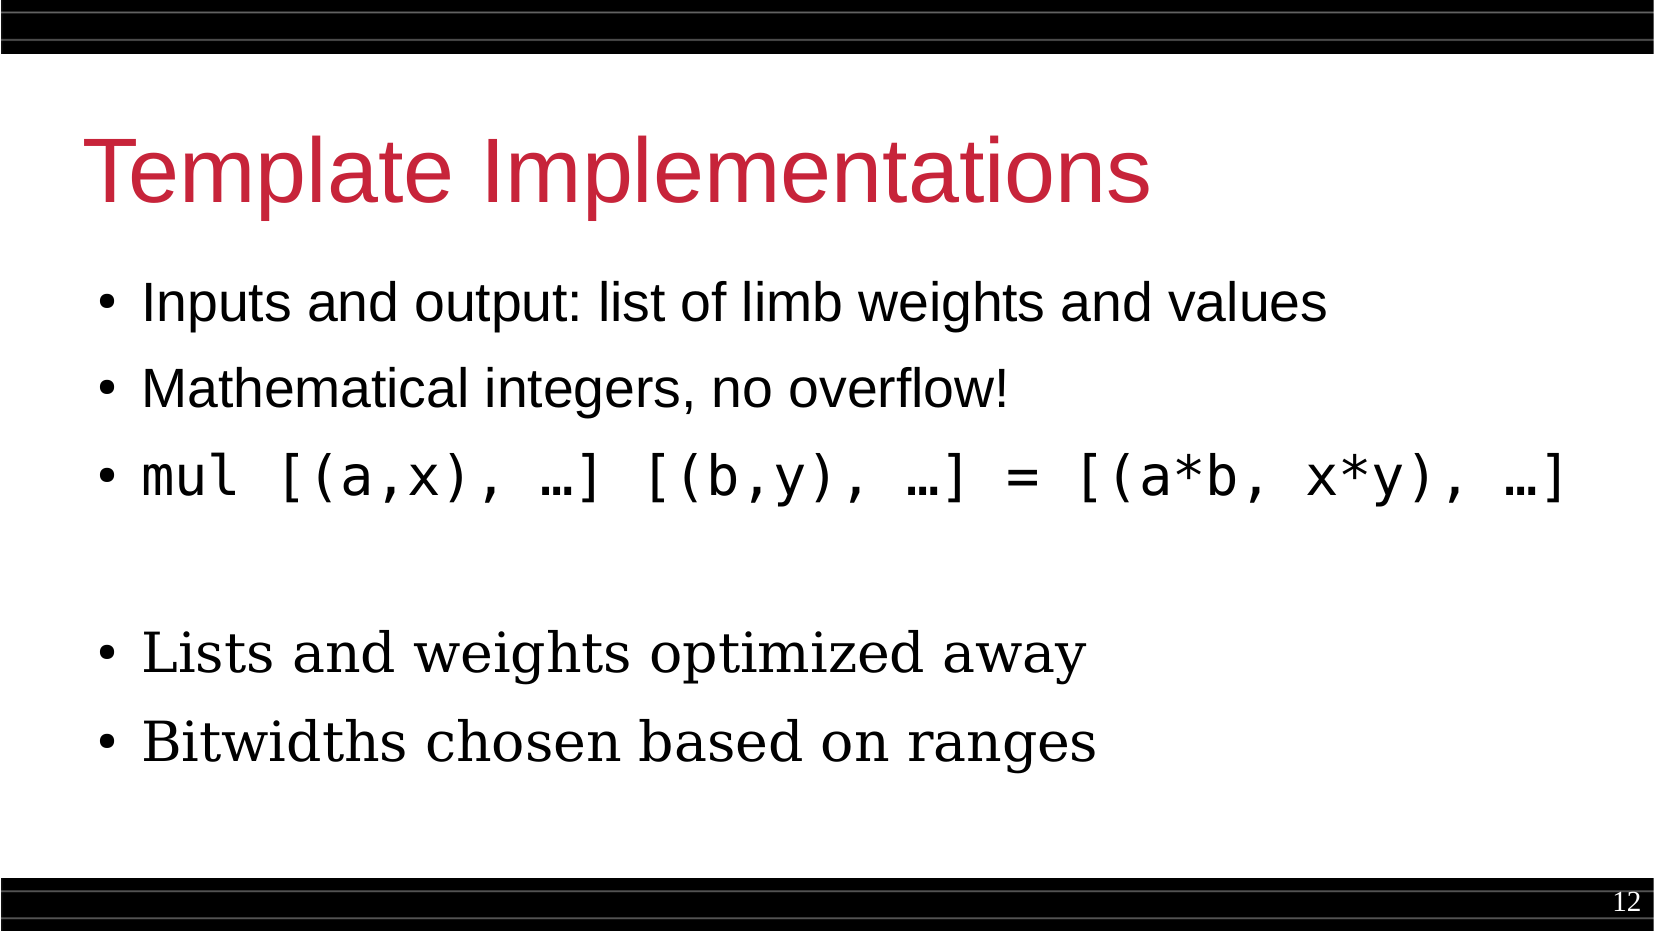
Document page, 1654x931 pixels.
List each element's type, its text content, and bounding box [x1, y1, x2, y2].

picture [1, 0, 1654, 54]
picture [1, 878, 1654, 931]
title Template Implementations [82, 92, 1571, 249]
list Inputs and output: list of limb weights and values Mathematical integers, no overflow! mul [(a,x), …] [(b,y), …] = [(a*b, x*y), …] Lists and weights optimized away Bitwidths chosen based on ranges [82, 271, 1591, 841]
